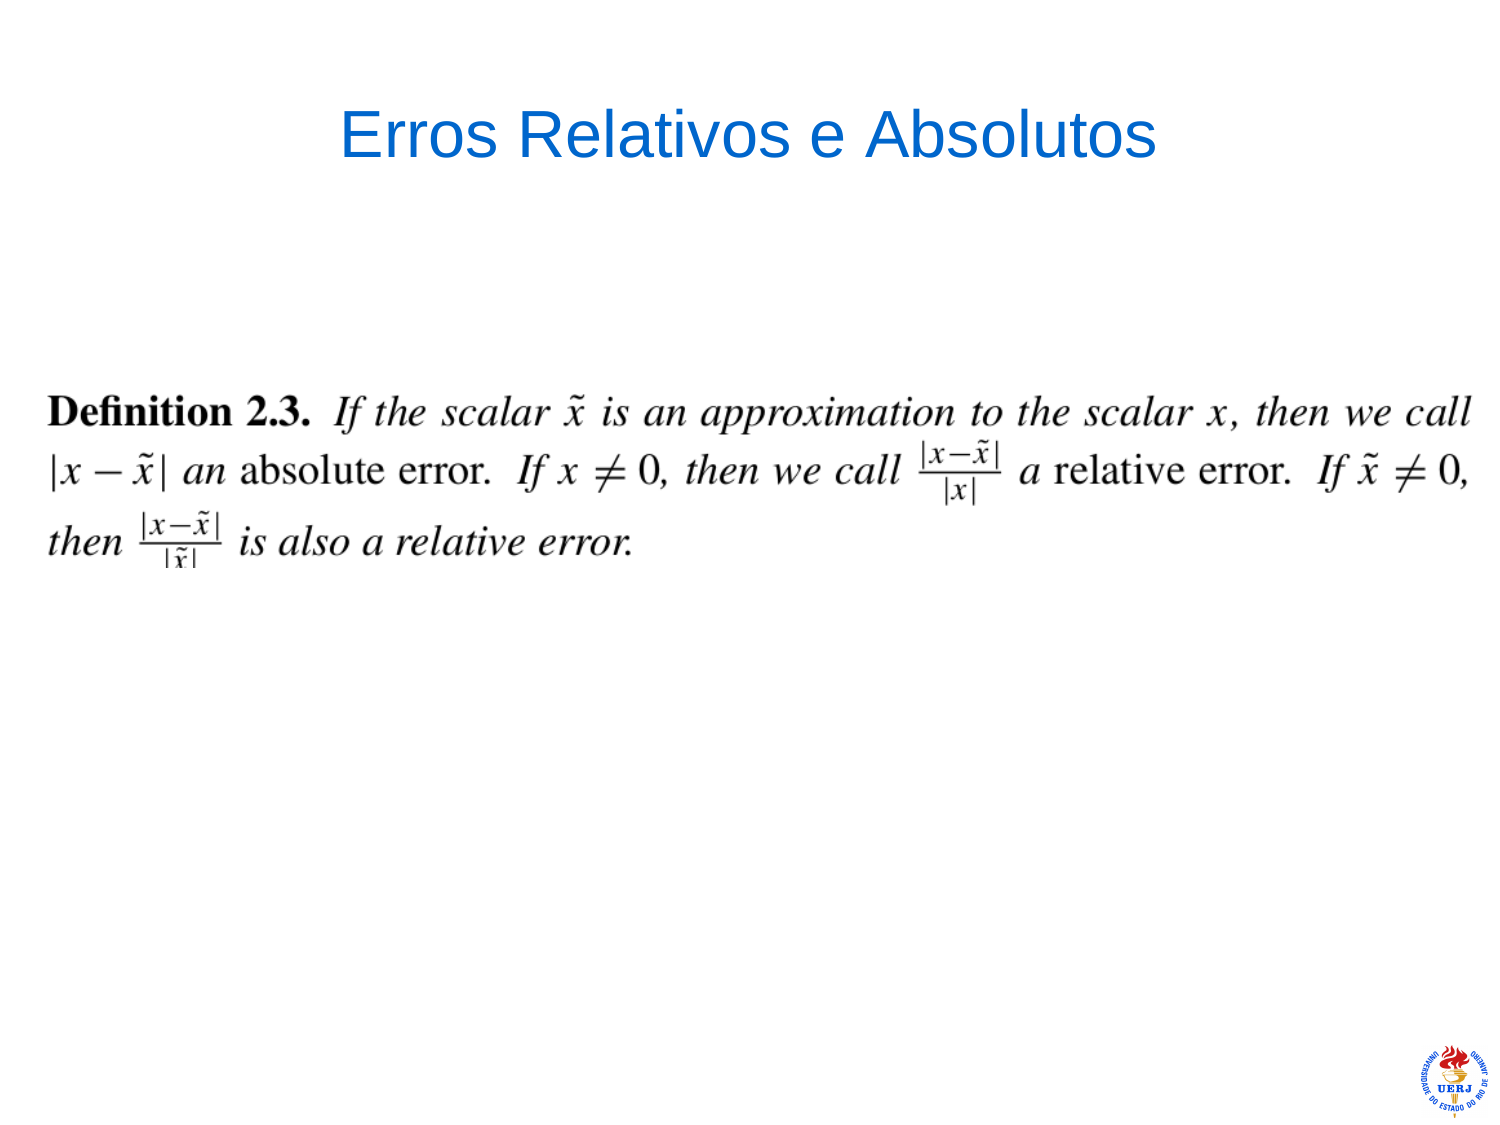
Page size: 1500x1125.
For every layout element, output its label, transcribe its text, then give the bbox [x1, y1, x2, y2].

title Erros Relativos e Absolutos [75, 45, 1424, 232]
picture [1, 366, 1500, 568]
picture [1421, 1045, 1488, 1118]
